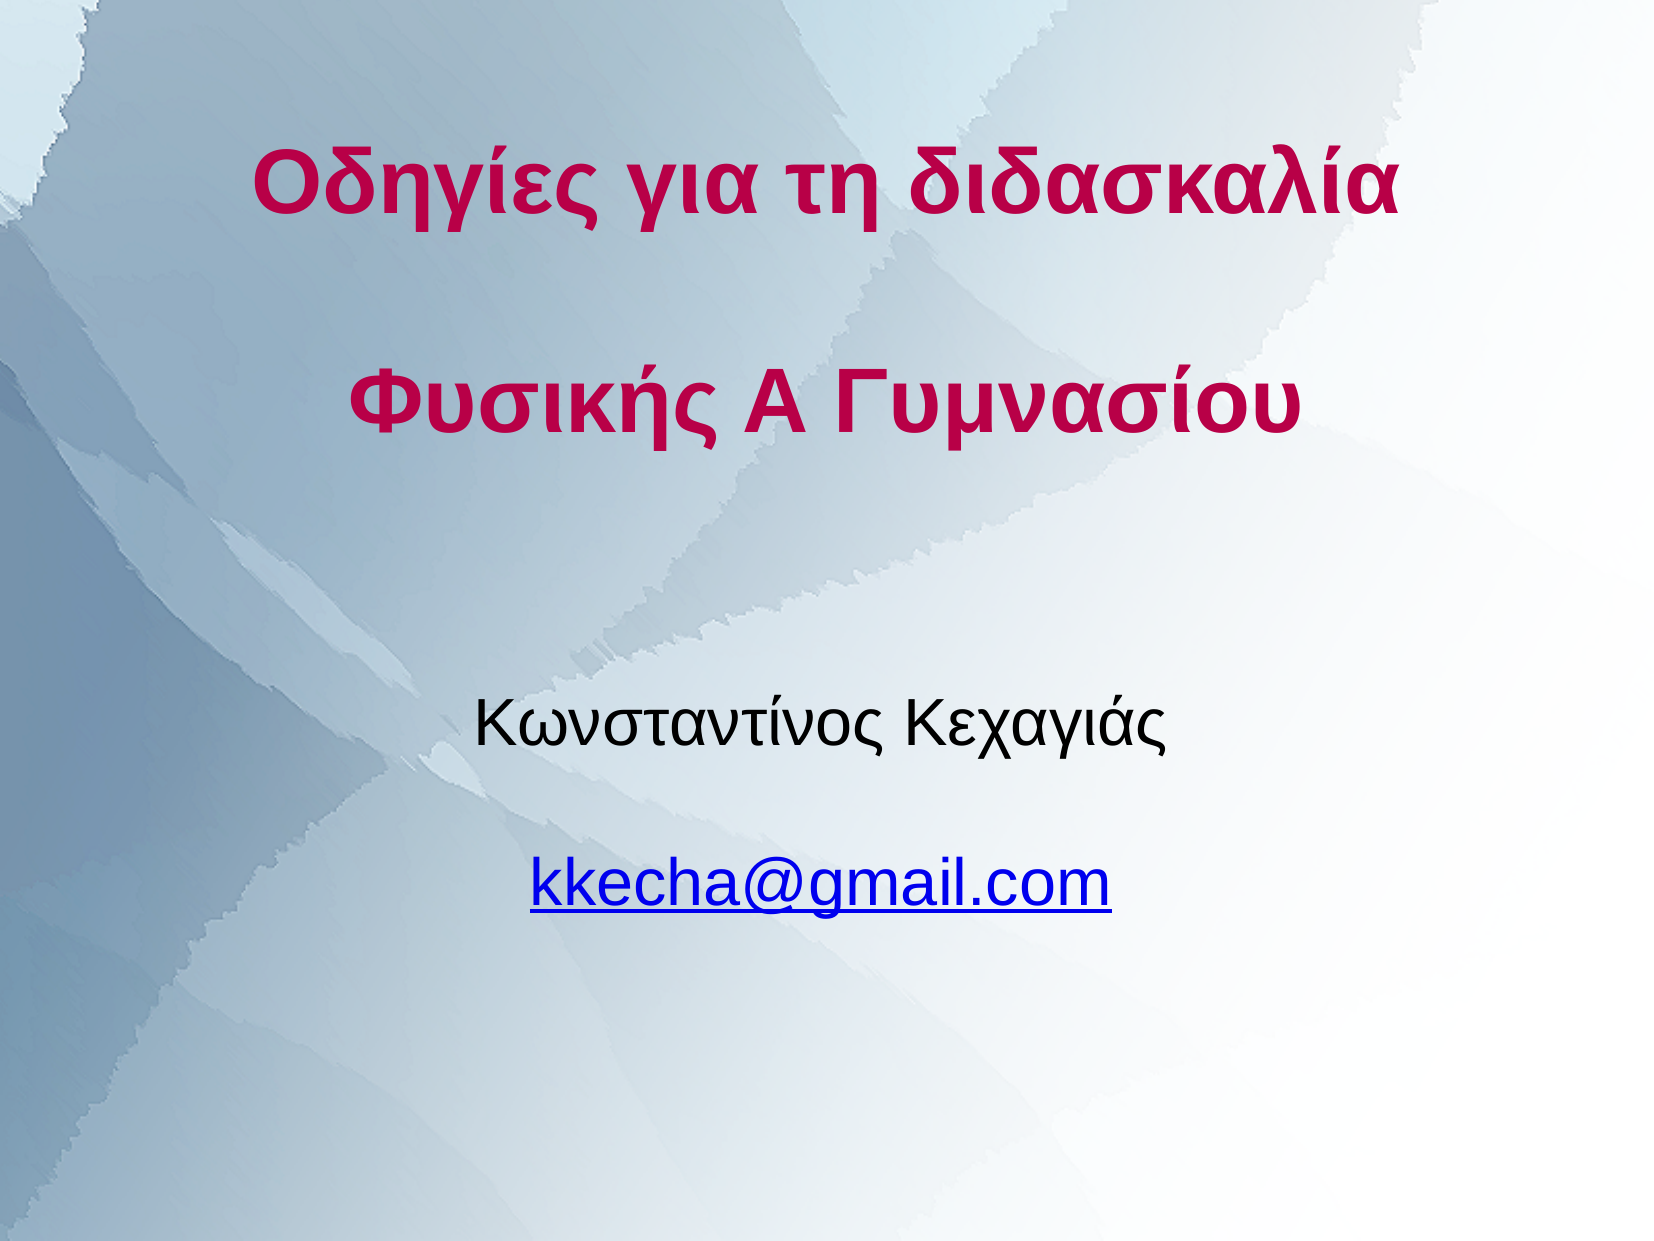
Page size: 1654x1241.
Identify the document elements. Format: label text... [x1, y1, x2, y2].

picture [0, 0, 1654, 1241]
subtitle Κωνσταντίνος Κεχαγιάς kkecha@gmail.com [76, 585, 1565, 1093]
title Οδηγίες για τη διδασκαλία Φυσικής Α Γυμνασίου [82, 26, 1571, 437]
